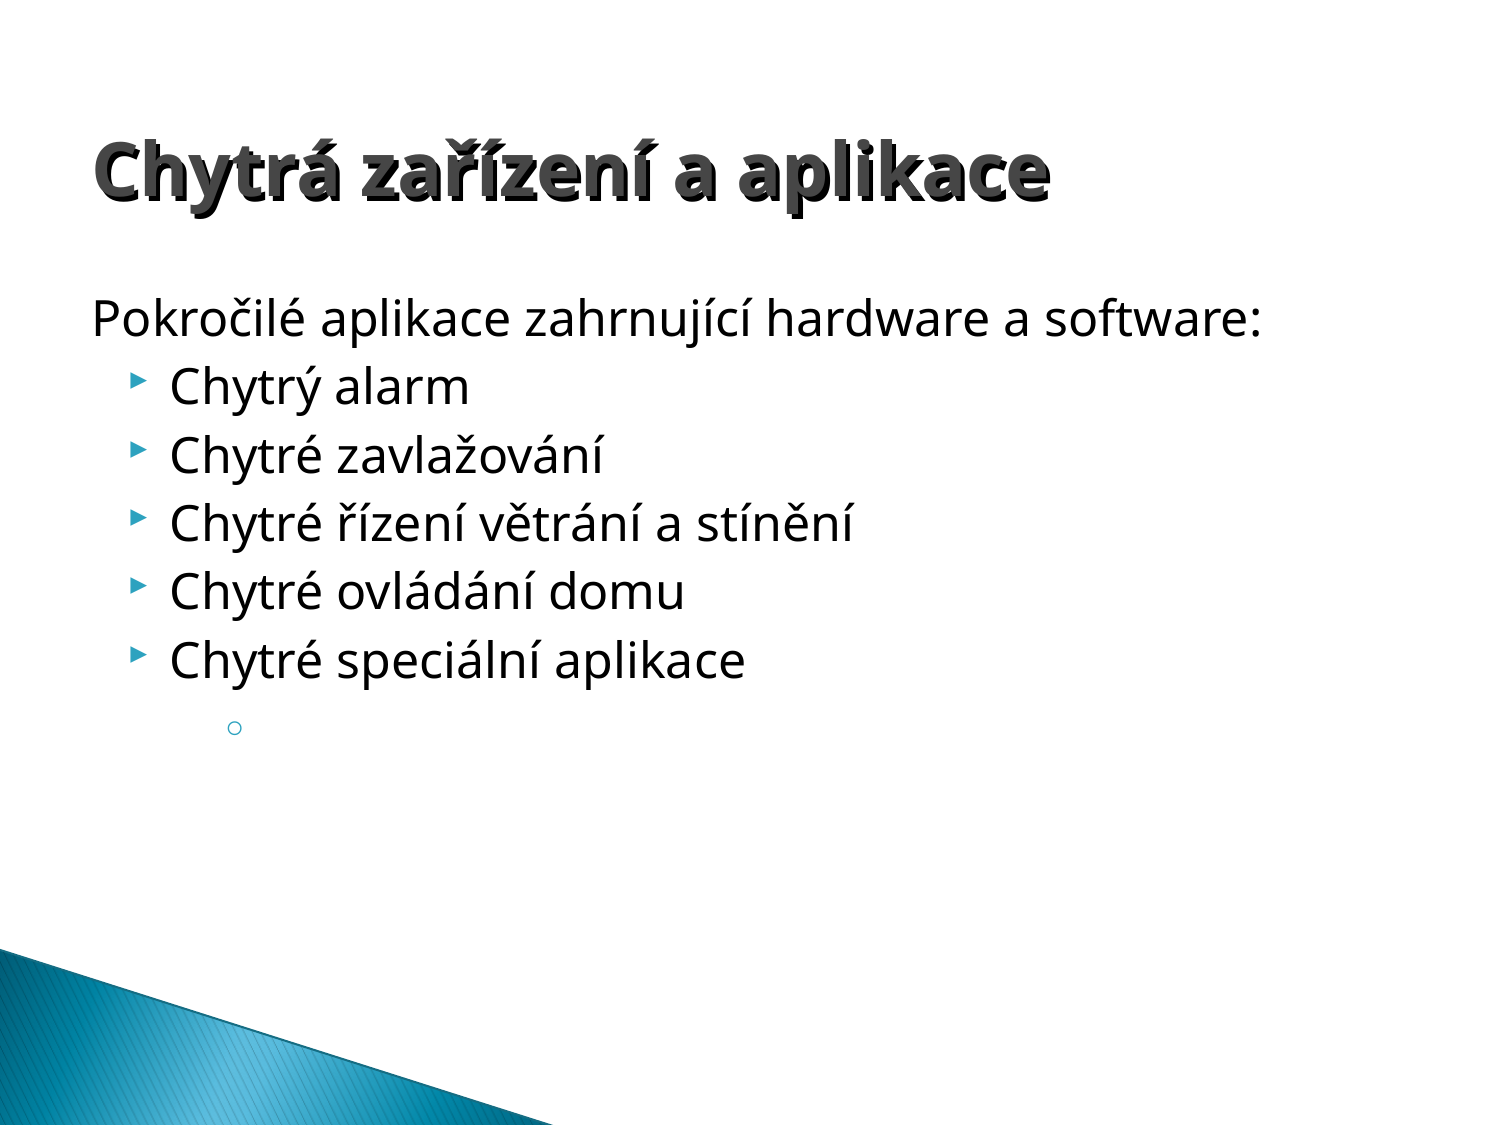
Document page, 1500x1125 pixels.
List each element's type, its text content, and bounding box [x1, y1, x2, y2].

list Pokročilé aplikace zahrnující hardware a software: Chytrý alarm Chytré zavlažování Chytré řízení větrání a stínění Chytré ovládání domu Chytré speciální aplikace [76, 278, 1427, 999]
title Chytrá zařízení a aplikace [76, 113, 1427, 221]
